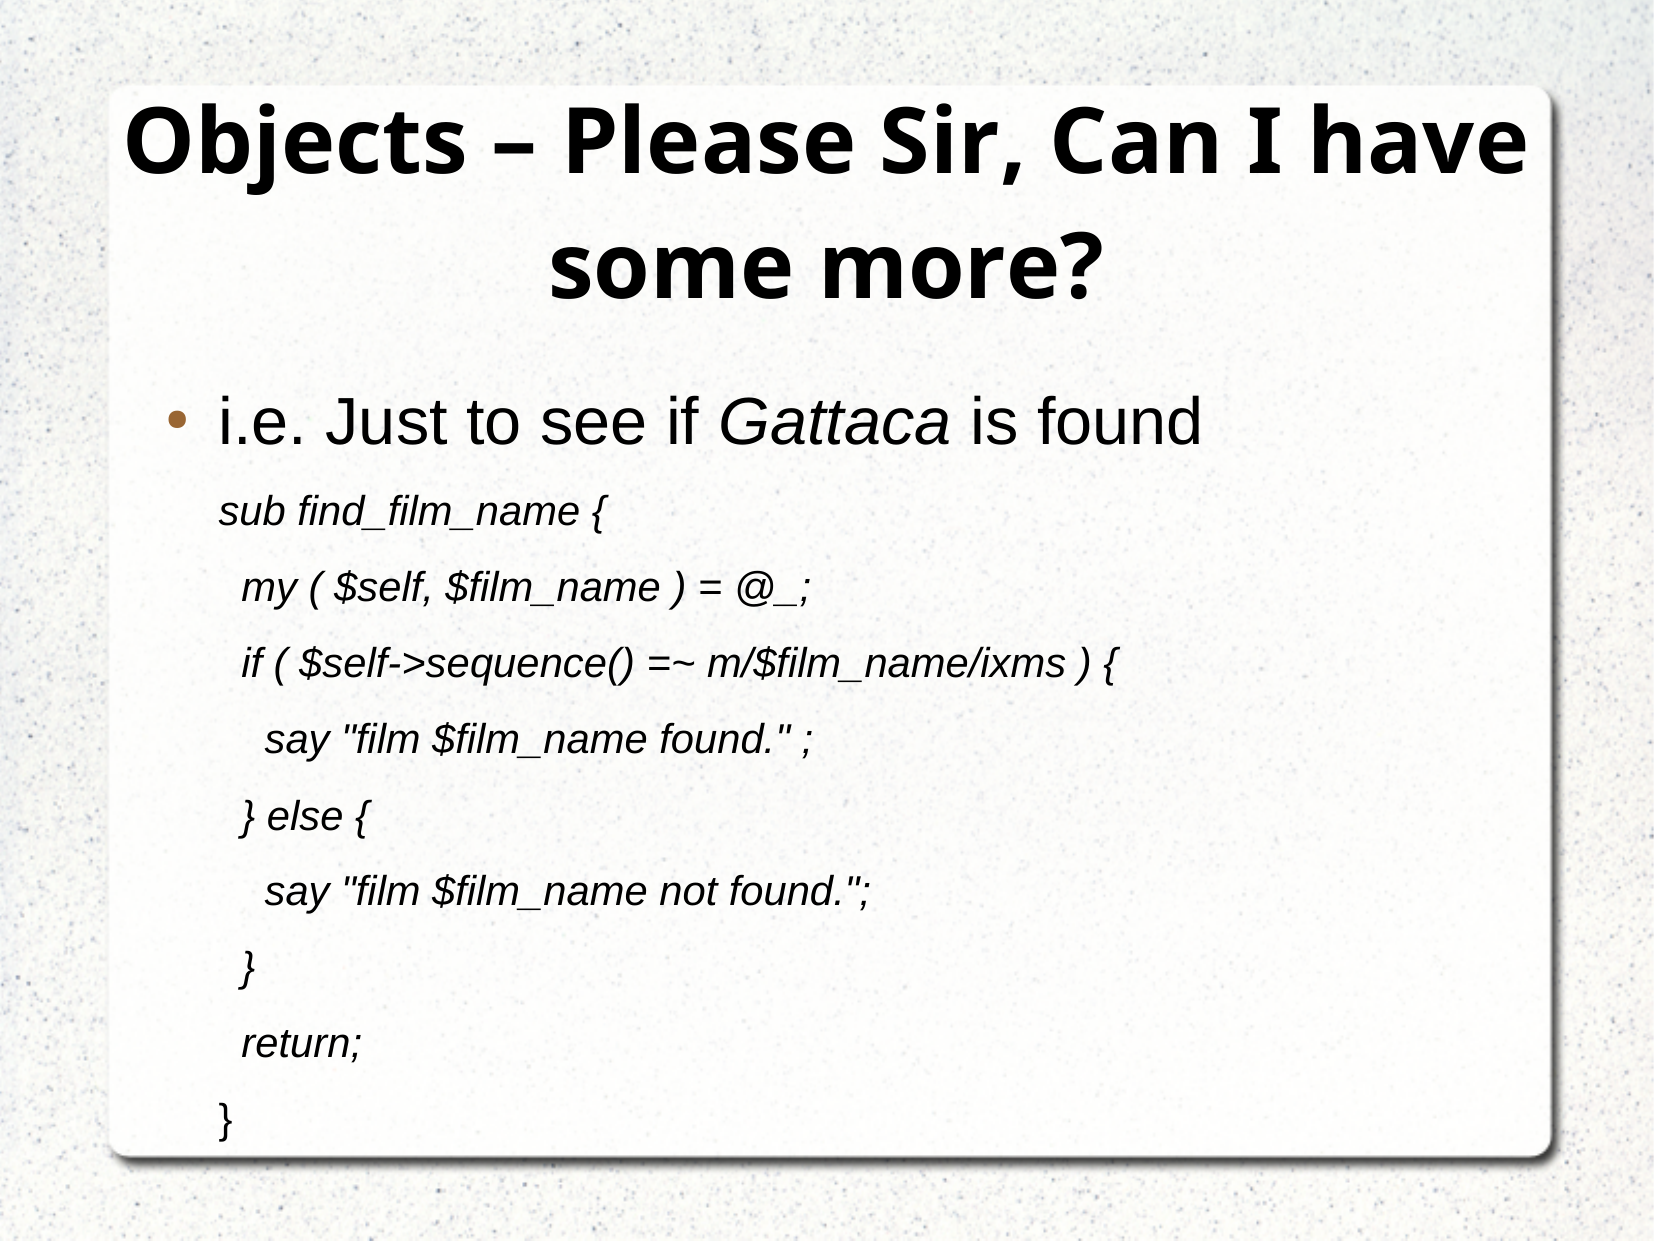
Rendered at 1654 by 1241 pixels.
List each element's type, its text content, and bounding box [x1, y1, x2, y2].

picture [0, 0, 1654, 1241]
list i.e. Just to see if Gattaca is found sub find_film_name { my ( $self, $film_name ) = @_; if ( $self->sequence() =~ m/$film_name/ixms ) { say "film $film_name found." ; } else { say "film $film_name not found."; } return; } [147, 383, 1506, 1143]
title Objects – Please Sir, Can I have some more? [118, 88, 1536, 312]
